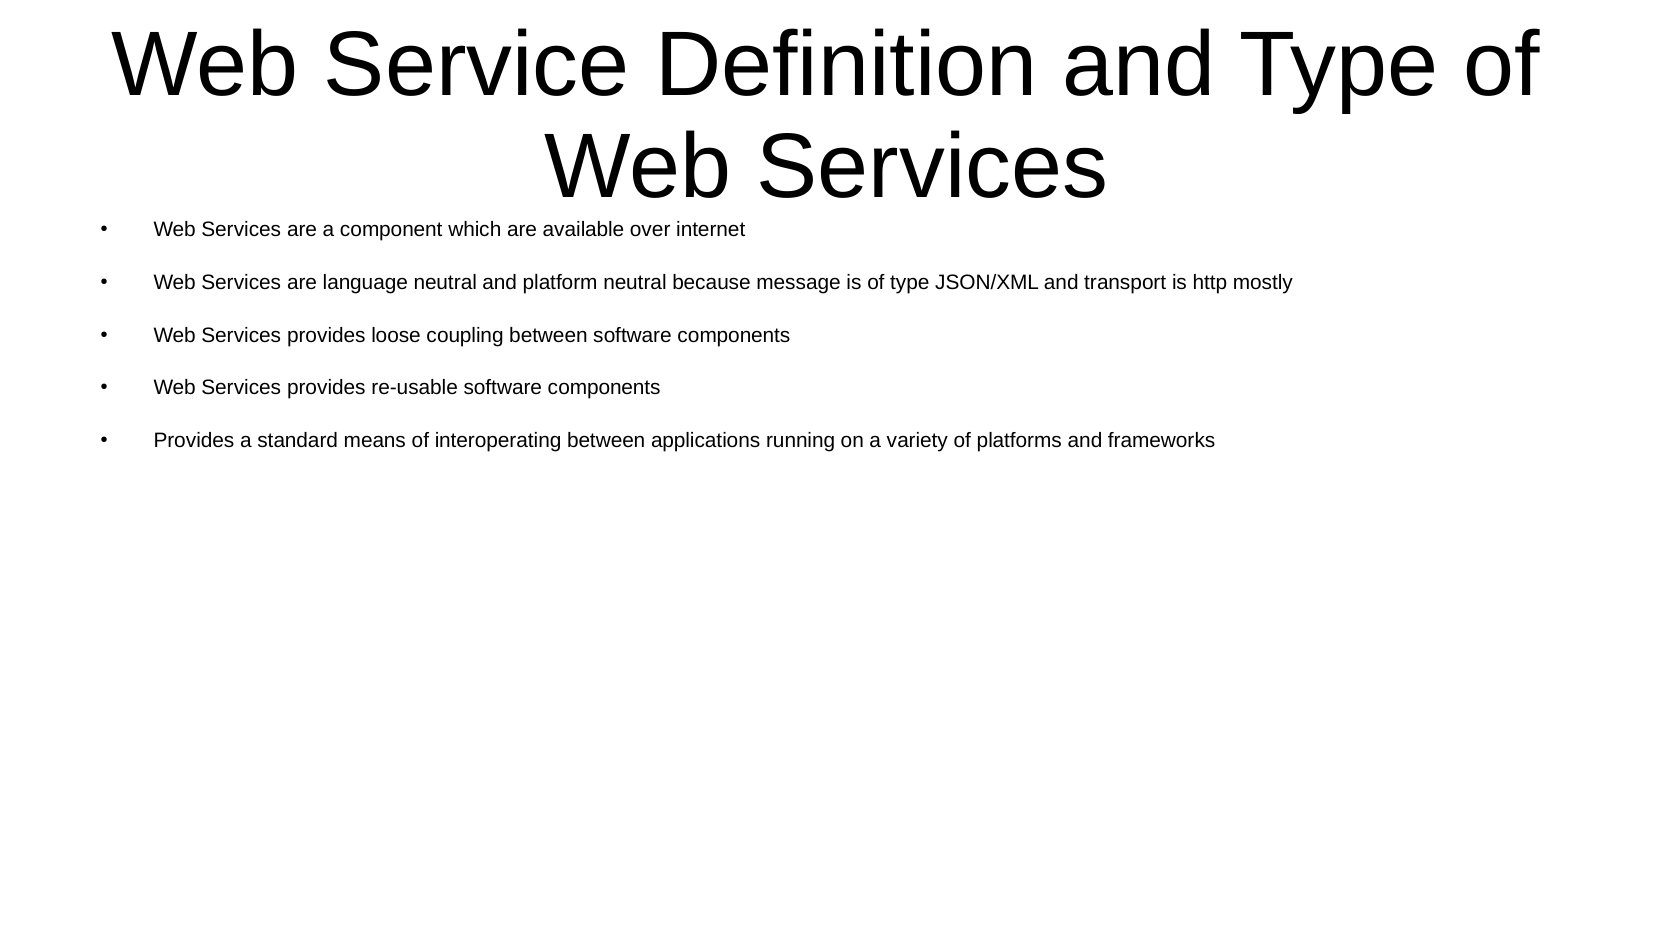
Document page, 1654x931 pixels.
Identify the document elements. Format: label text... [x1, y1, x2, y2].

title Web Service Definition and Type of Web Services [82, 12, 1571, 217]
list Web Services are a component which are available over internet Web Services are language neutral and platform neutral because message is of type JSON/XML and transport is http mostly Web Services provides loose coupling between software components Web Services provides re-usable software components Provides a standard means of interoperating between applications running on a variety of platforms and frameworks [82, 217, 1636, 916]
